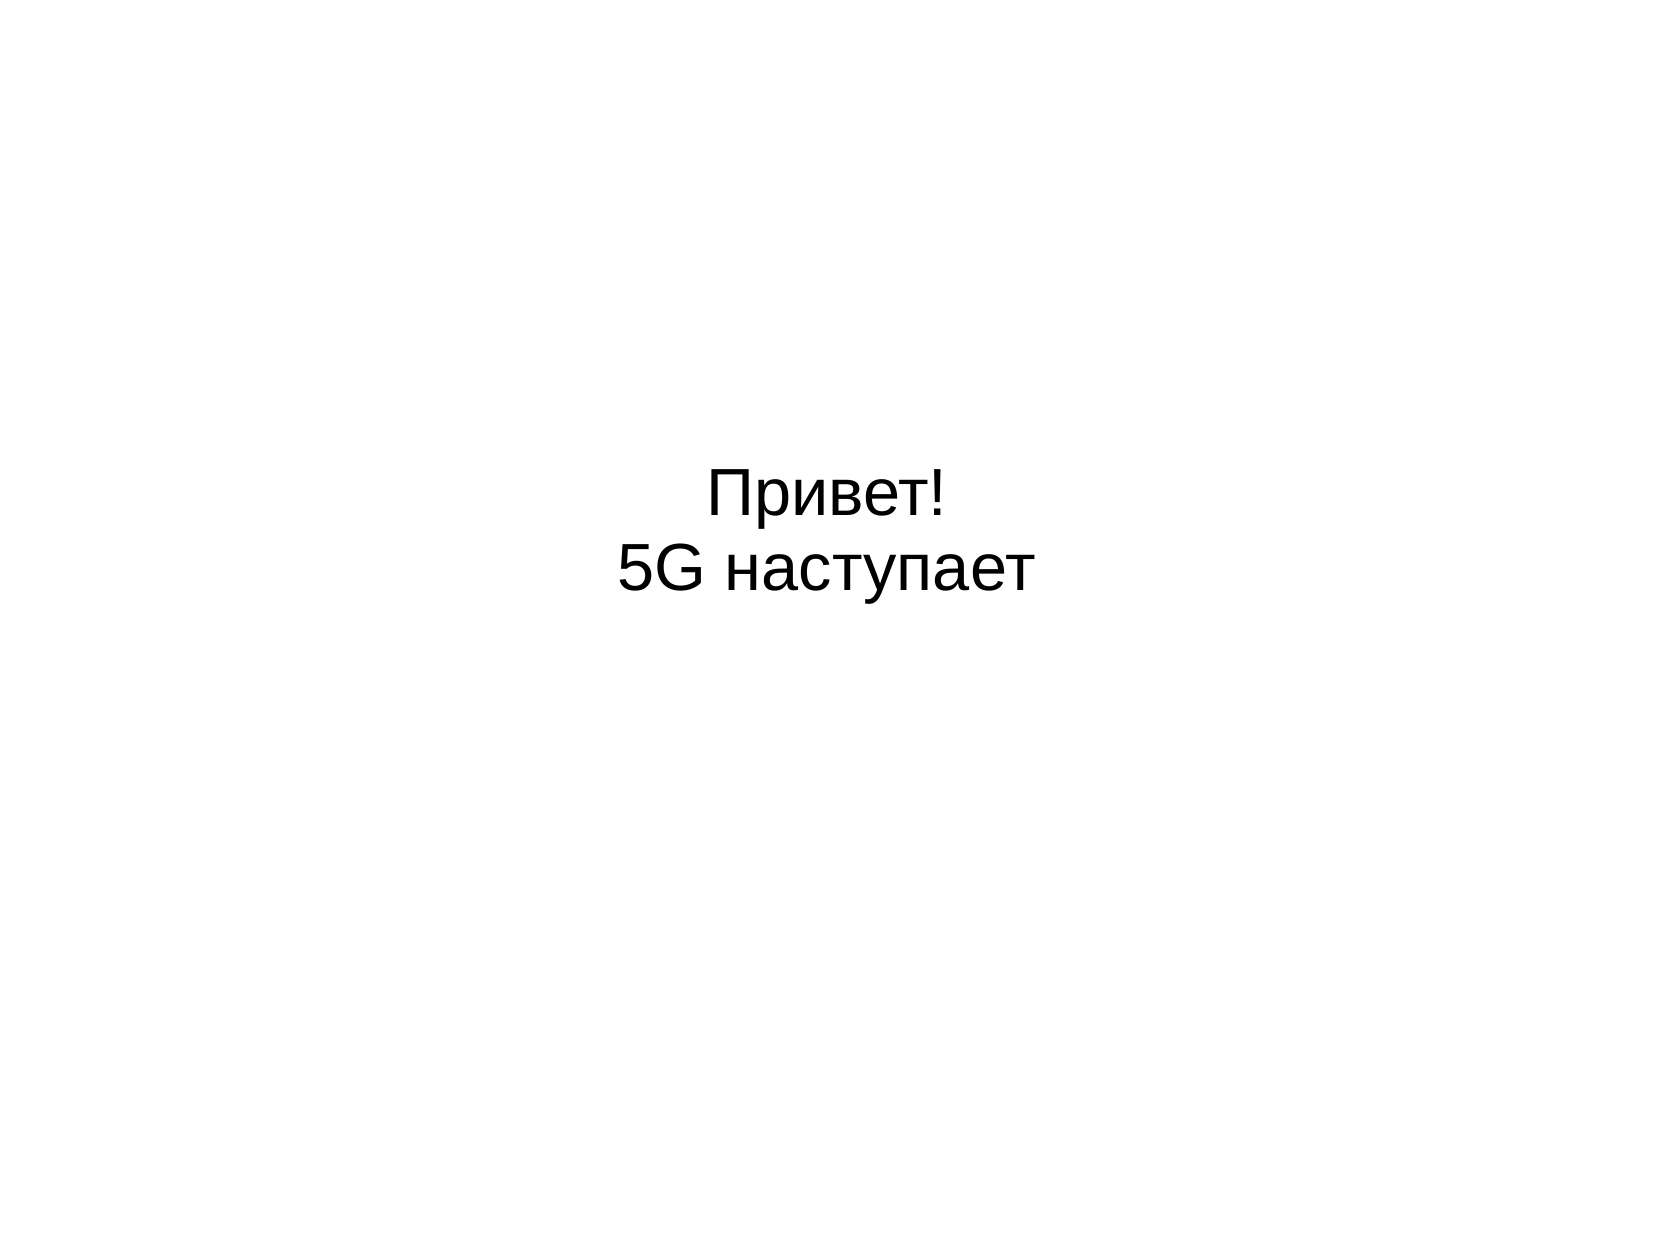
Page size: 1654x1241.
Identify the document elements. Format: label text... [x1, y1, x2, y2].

subtitle Привет! 5G наступает [82, 49, 1571, 1010]
